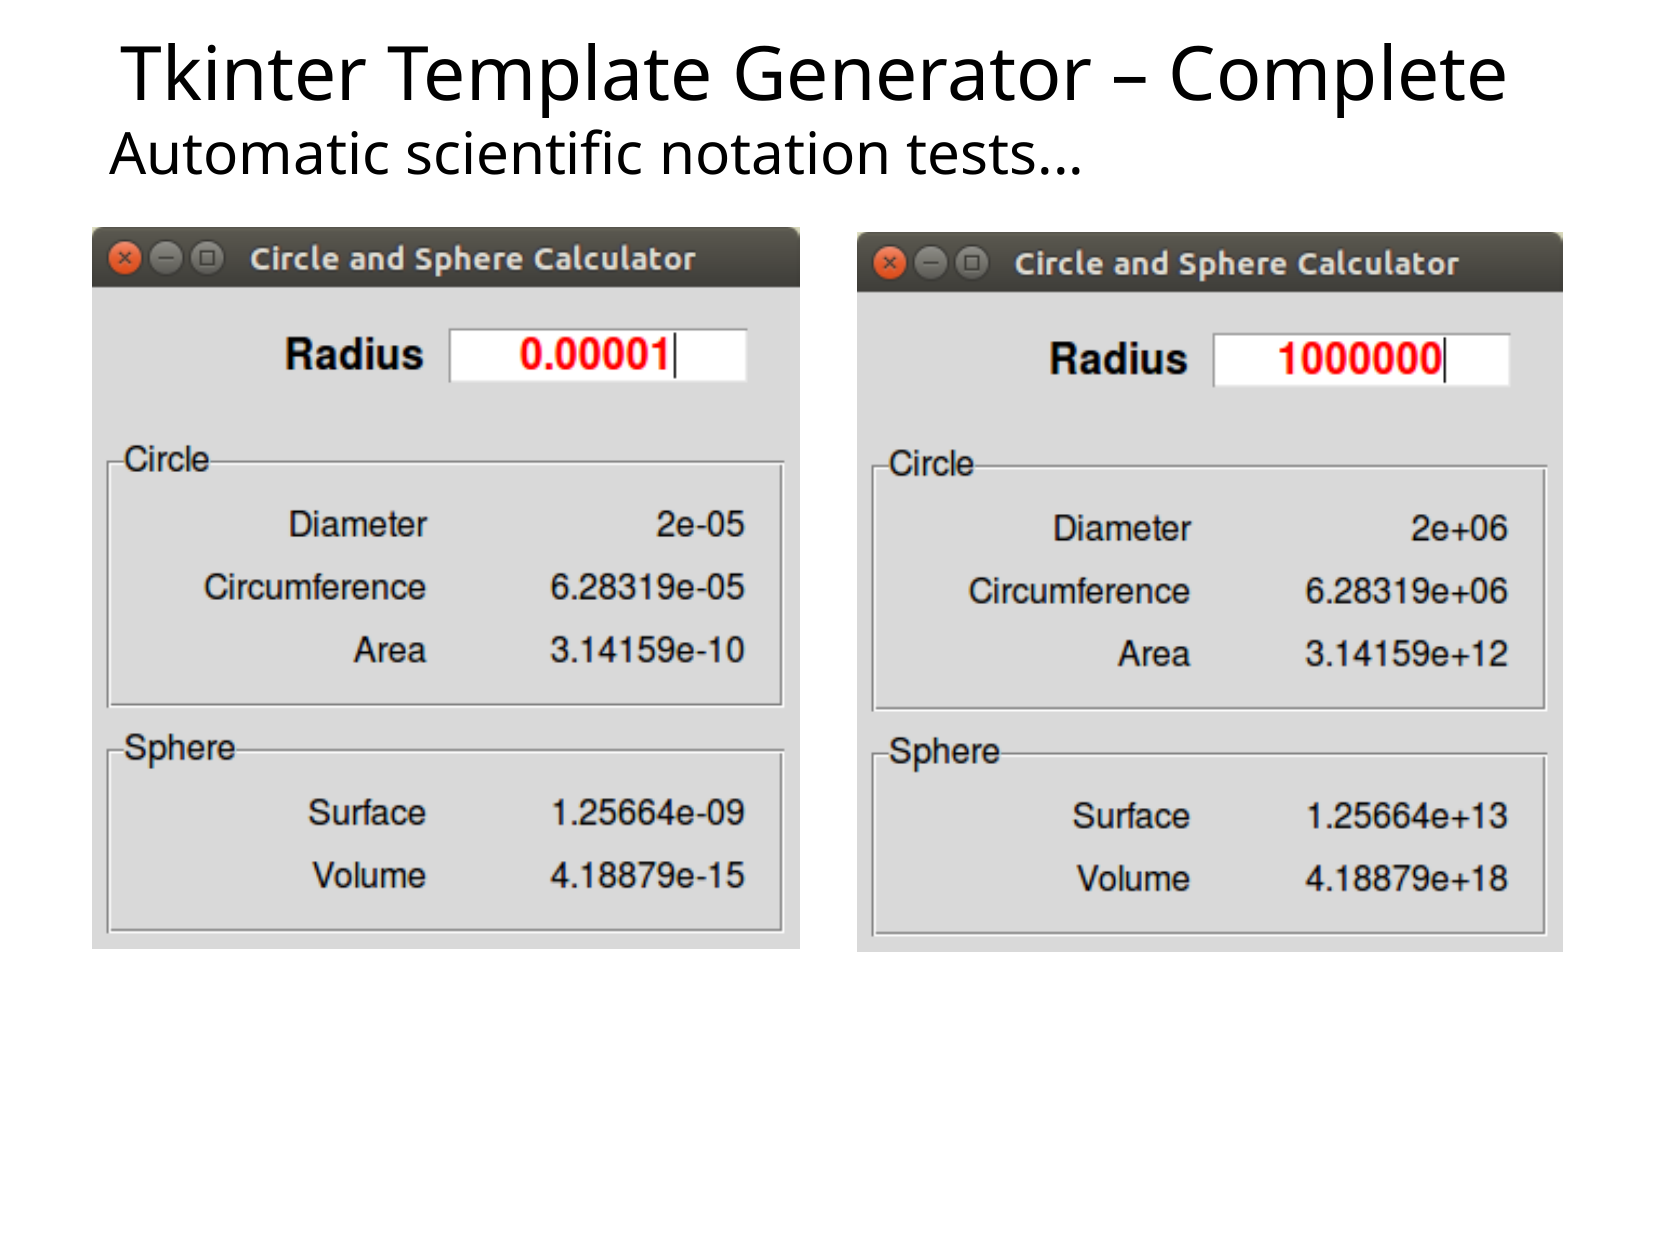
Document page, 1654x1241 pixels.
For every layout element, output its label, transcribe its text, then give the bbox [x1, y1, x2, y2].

title Tkinter Template Generator – Complete [70, 7, 1560, 137]
picture [92, 227, 800, 949]
picture [857, 232, 1563, 952]
title Automatic scientific notation tests... [109, 106, 1598, 198]
